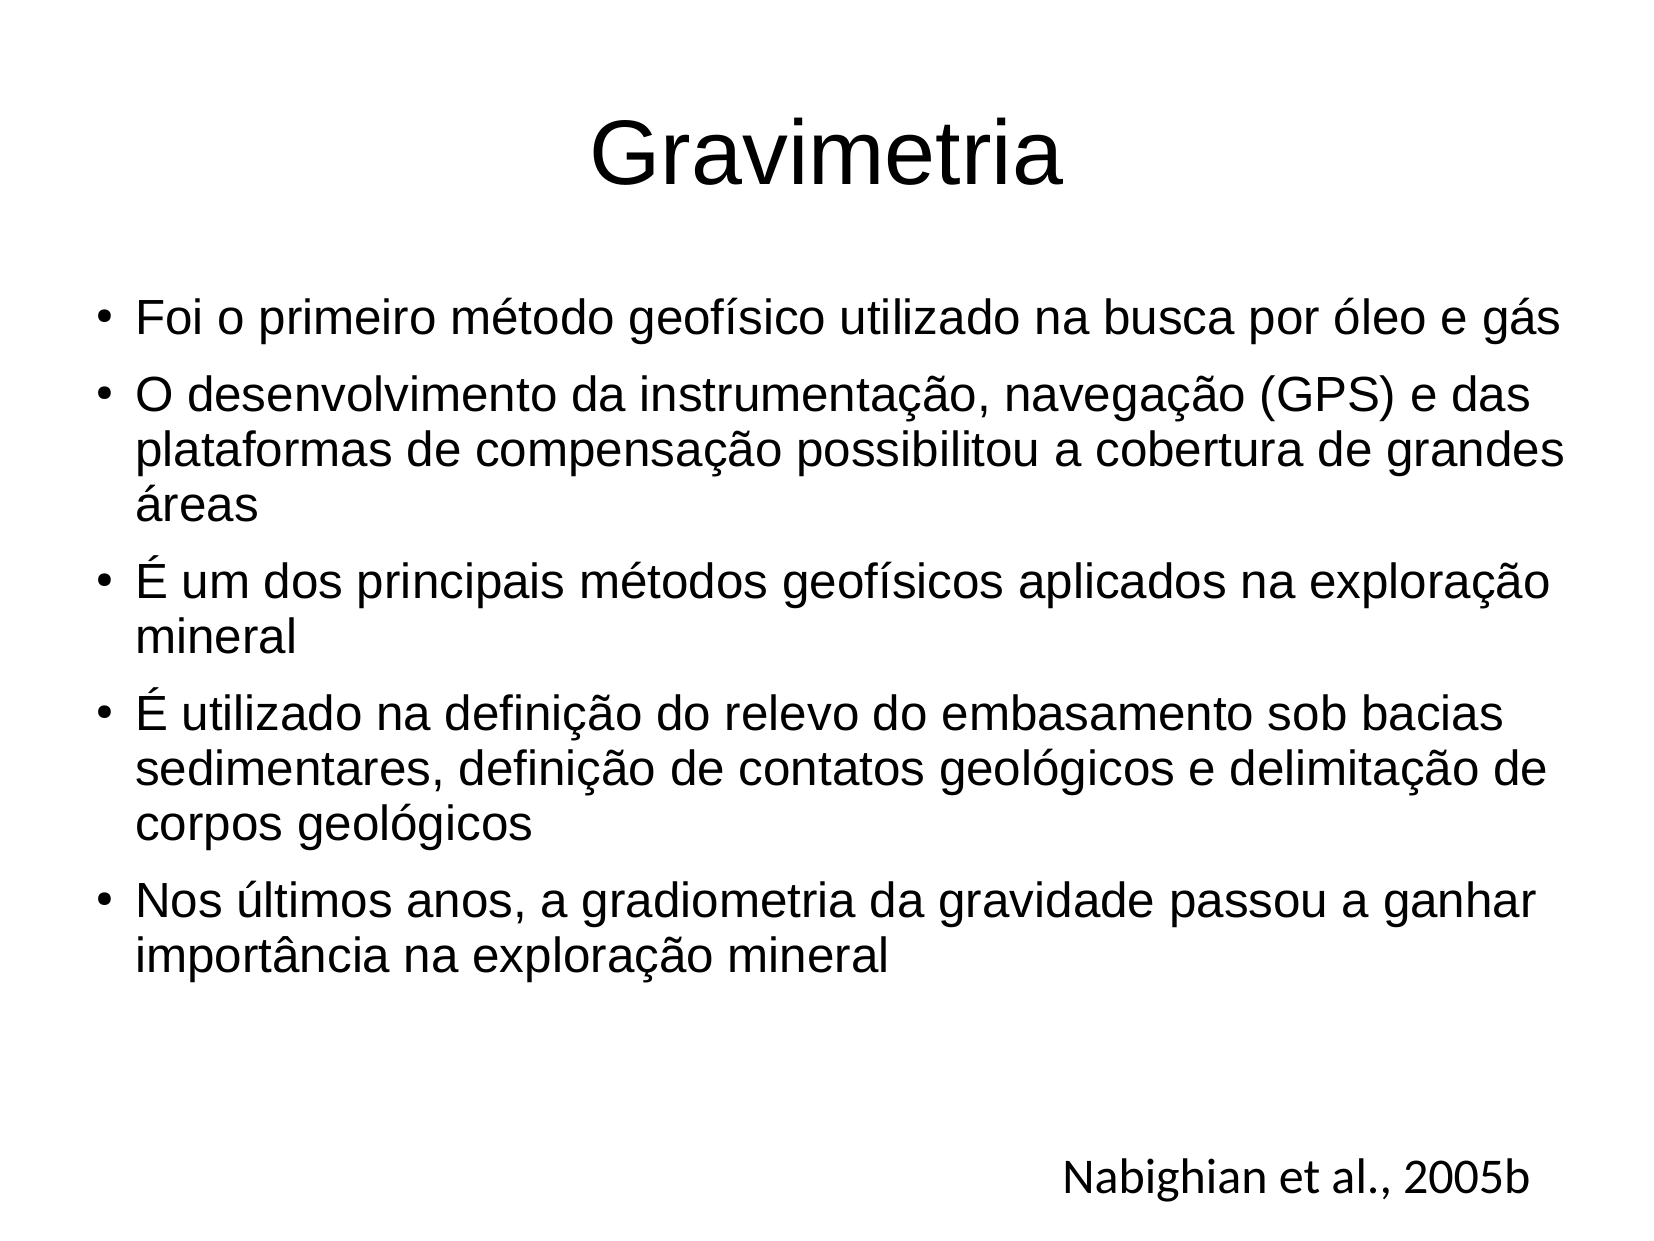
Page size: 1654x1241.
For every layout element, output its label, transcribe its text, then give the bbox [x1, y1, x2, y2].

title Gravimetria [82, 49, 1571, 257]
text_box Nabighian et al., 2005b [960, 1149, 1633, 1223]
list Foi o primeiro método geofísico utilizado na busca por óleo e gás O desenvolvimento da instrumentação, navegação (GPS) e das plataformas de compensação possibilitou a cobertura de grandes áreas É um dos principais métodos geofísicos aplicados na exploração mineral É utilizado na definição do relevo do embasamento sob bacias sedimentares, definição de contatos geológicos e delimitação de corpos geológicos Nos últimos anos, a gradiometria da gravidade passou a ganhar importância na exploração mineral [82, 290, 1571, 1010]
